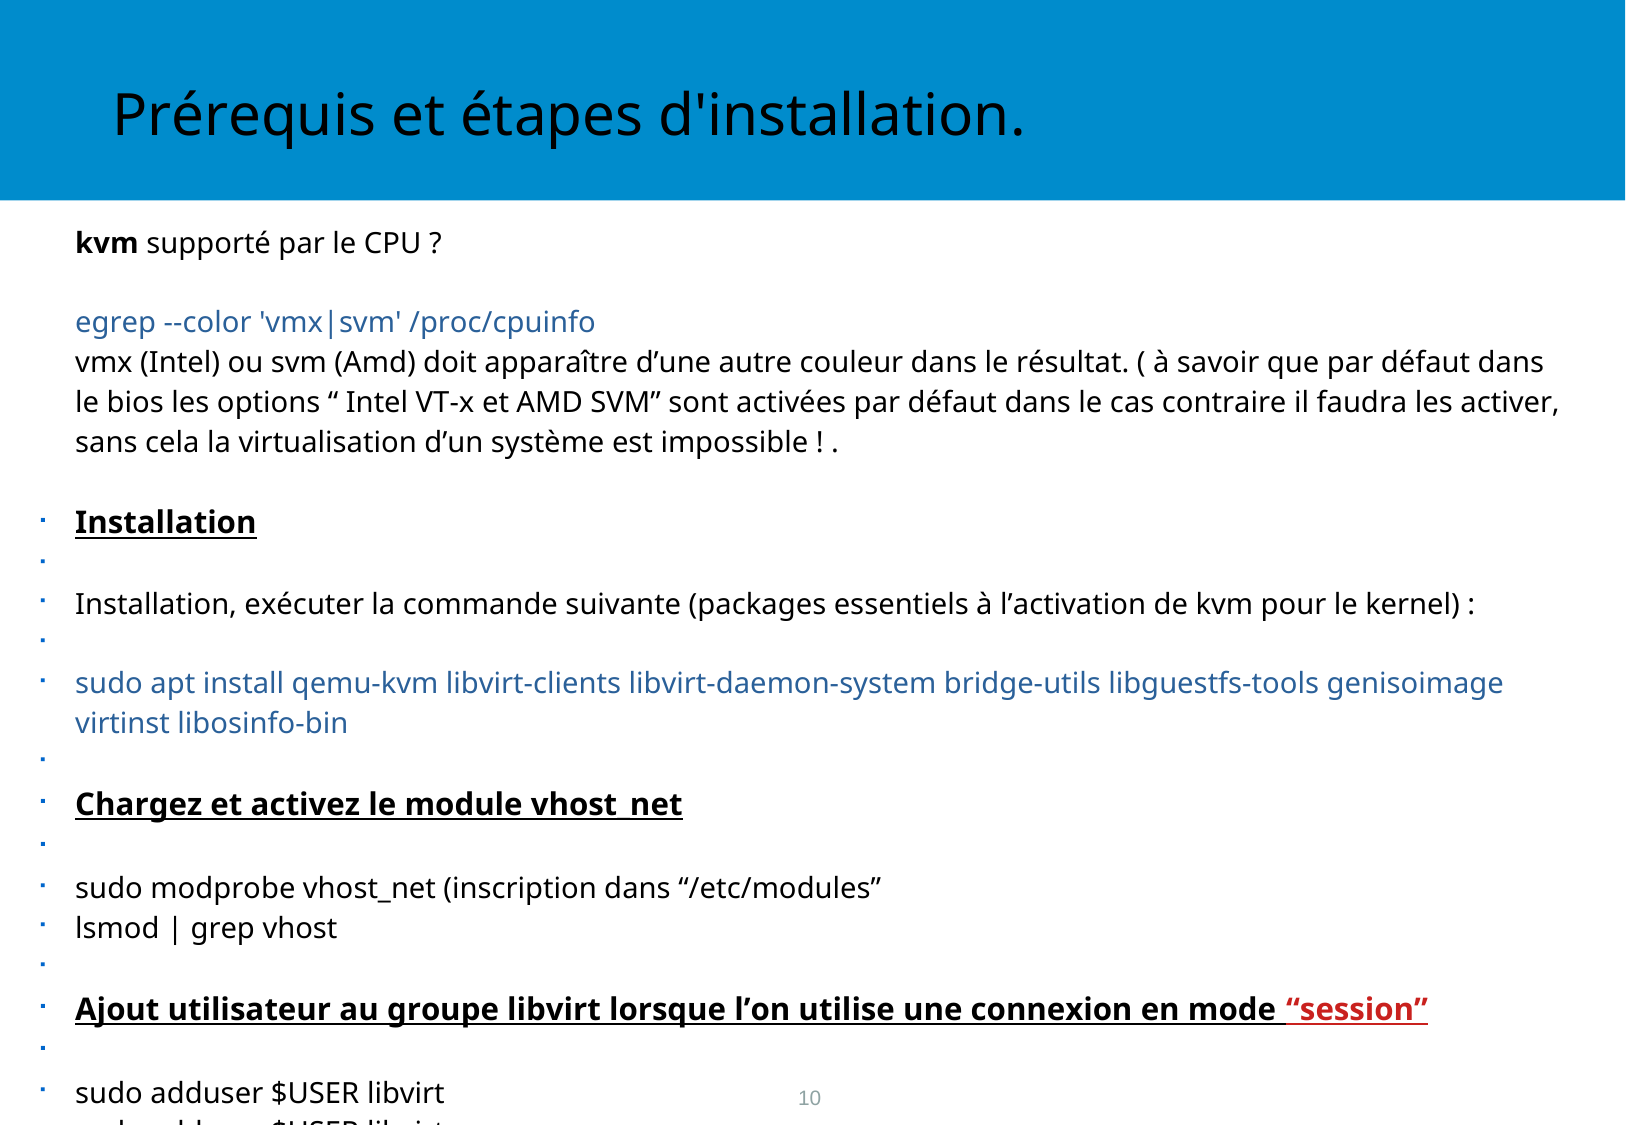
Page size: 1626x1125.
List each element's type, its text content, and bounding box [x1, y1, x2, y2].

title Prérequis et étapes d'installation. [112, 37, 1563, 188]
list kvm supporté par le CPU ? egrep --color 'vmx|svm' /proc/cpuinfo vmx (Intel) ou svm (Amd) doit apparaître d’une autre couleur dans le résultat. ( à savoir que par défaut dans le bios les options “ Intel VT-x et AMD SVM” sont activées par défaut dans le cas contraire il faudra les activer, sans cela la virtualisation d’un système est impossible ! . Installation Installation, exécuter la commande suivante (packages essentiels à l’activation de kvm pour le kernel) : sudo apt install qemu-kvm libvirt-clients libvirt-daemon-system bridge-utils libguestfs-tools genisoimage virtinst libosinfo-bin Chargez et activez le module vhost_net sudo modprobe vhost_net (inscription dans “/etc/modules” lsmod | grep vhost Ajout utilisateur au groupe libvirt lorsque l’on utilise une connexion en mode “session” sudo adduser $USER libvirt sudo adduser $USER libvirt-qemu newgrp libvirt newgrp libvirt-qemu id [37, 222, 1572, 1125]
